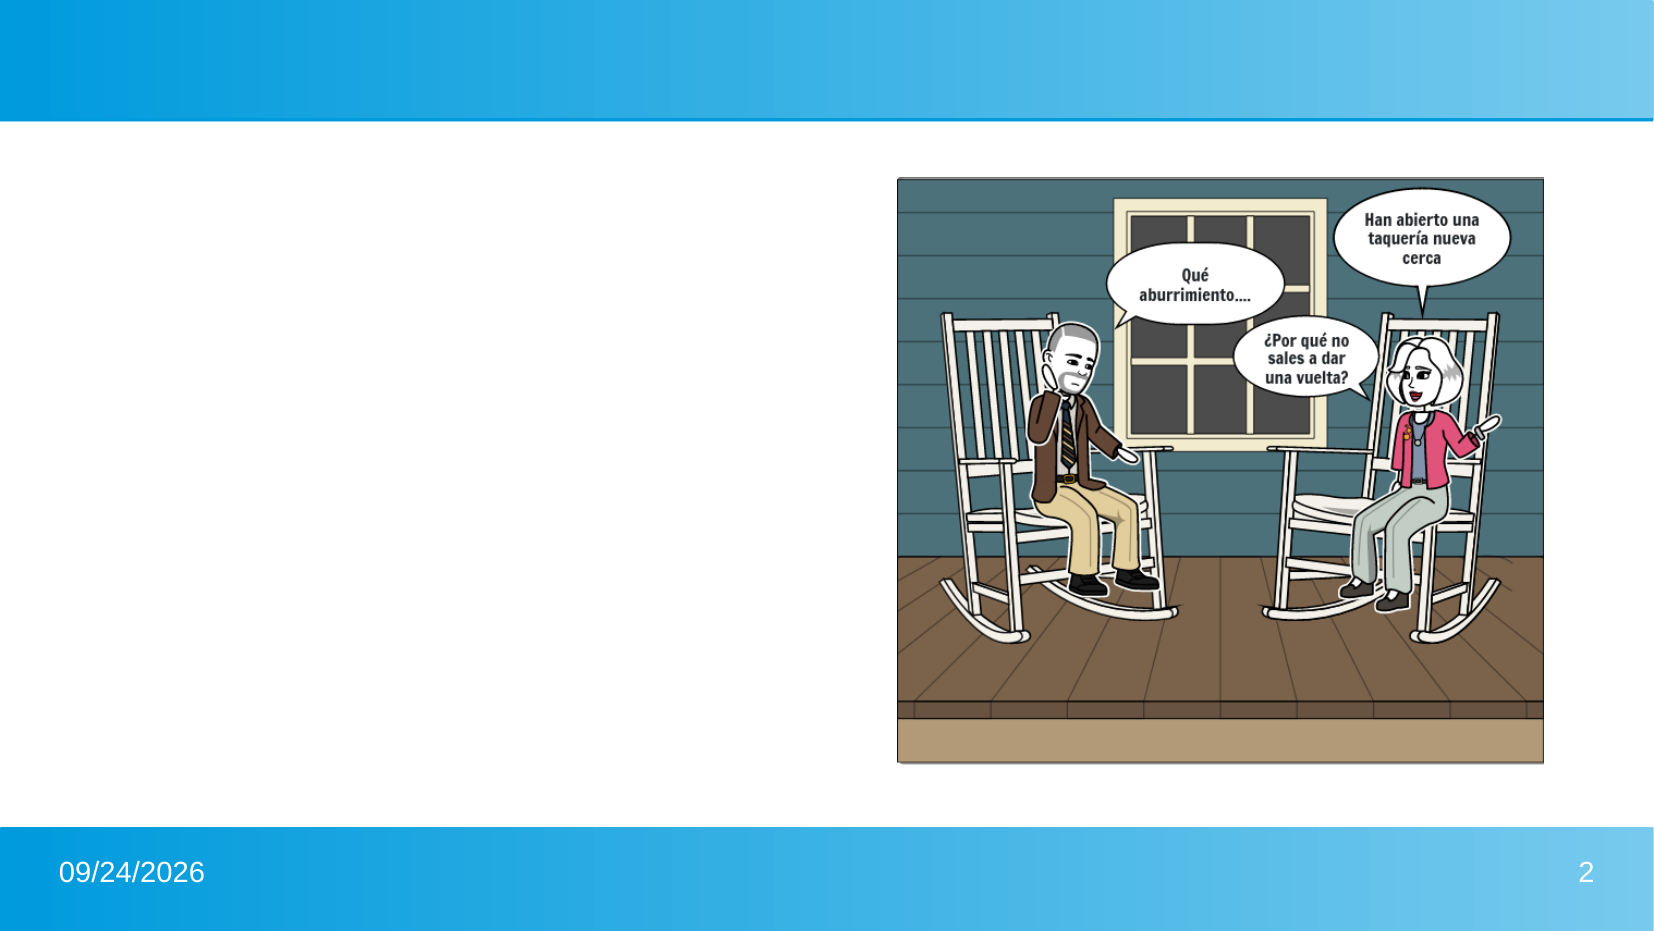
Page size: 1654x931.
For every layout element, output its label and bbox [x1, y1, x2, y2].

picture [897, 177, 1544, 768]
